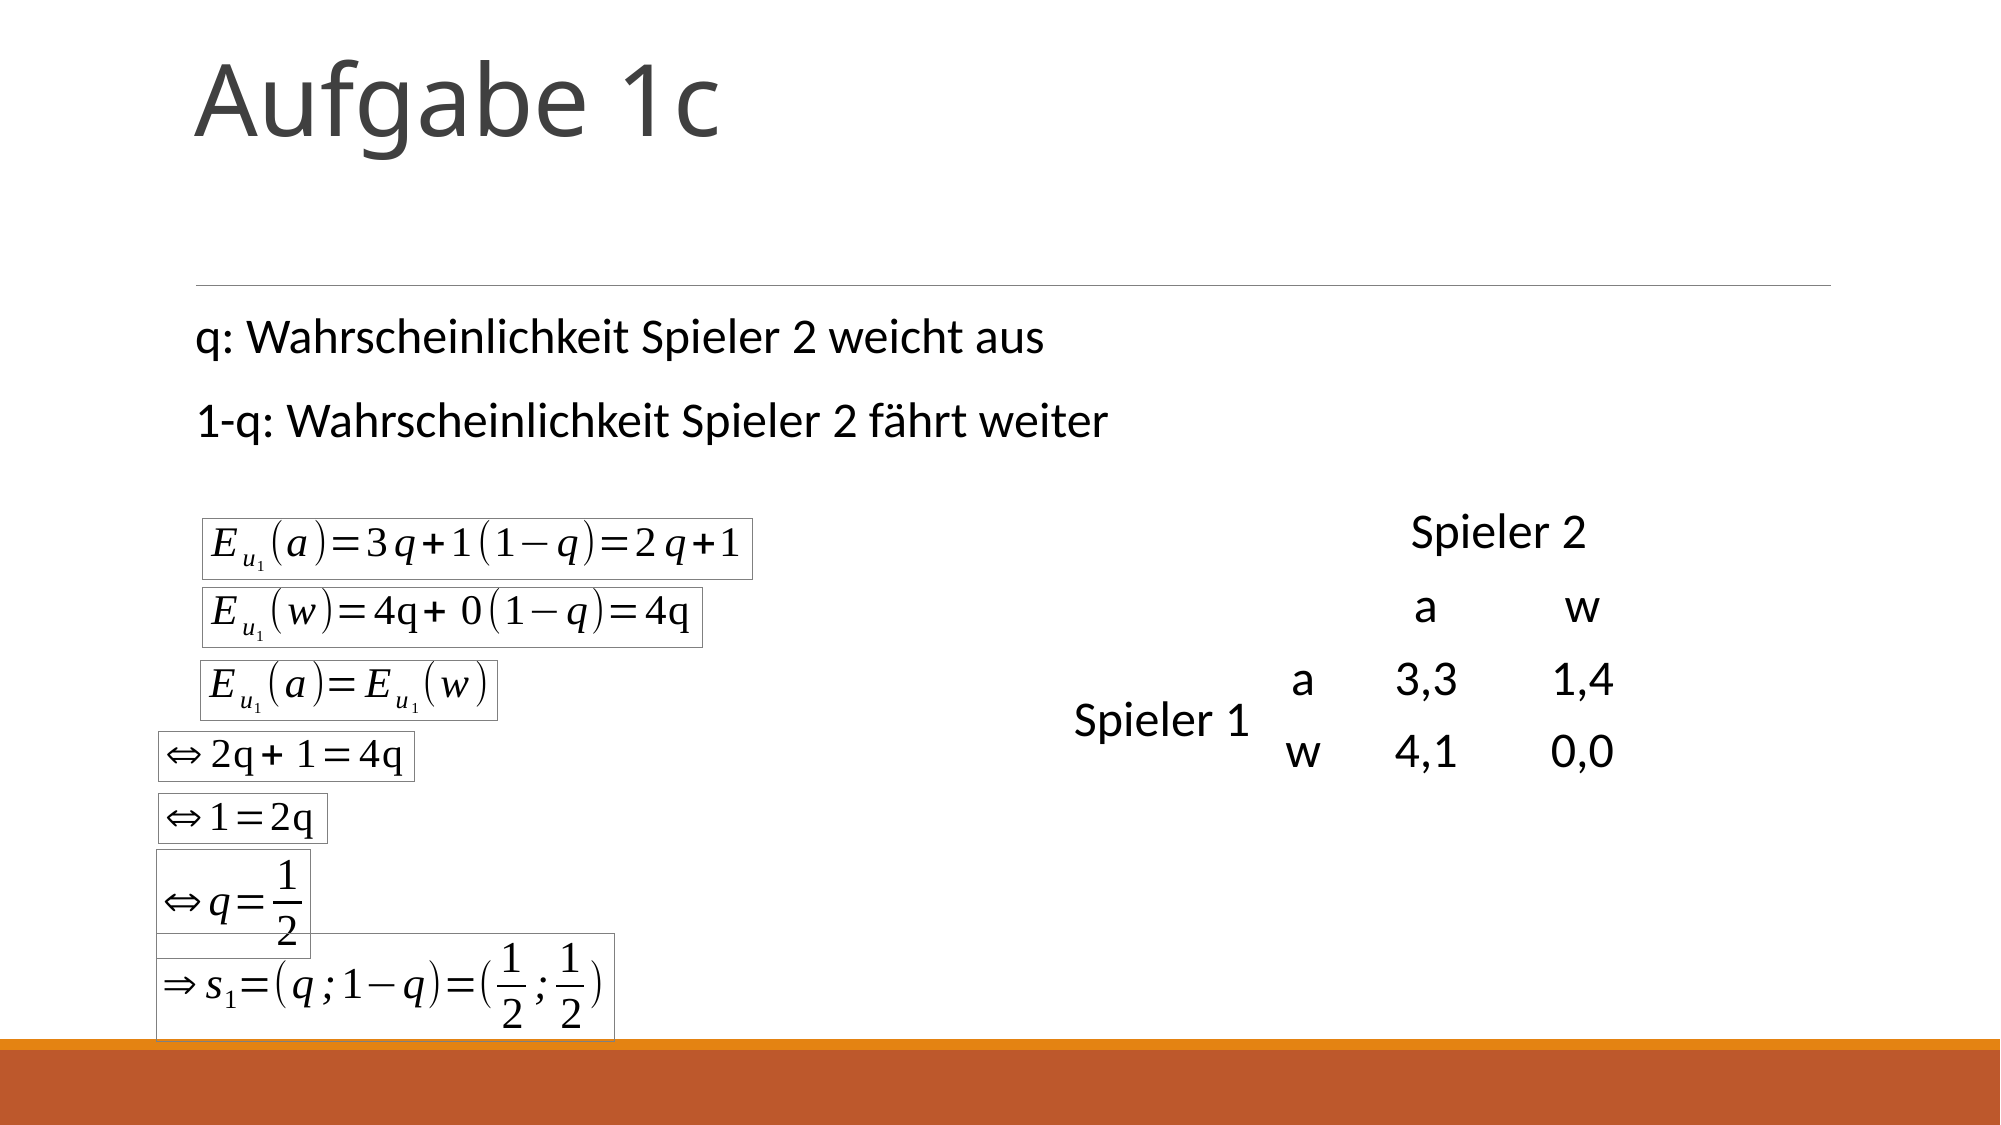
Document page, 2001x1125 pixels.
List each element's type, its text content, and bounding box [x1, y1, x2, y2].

picture [158, 793, 328, 844]
title Aufgabe 1c [179, 47, 1830, 286]
table_header Spieler 2 [1343, 505, 1655, 578]
picture [202, 587, 703, 648]
picture [202, 518, 753, 580]
table_cell 3,3 [1343, 651, 1509, 724]
table_cell Spieler 1 [1068, 651, 1264, 797]
table_cell 4,1 [1343, 724, 1509, 797]
picture [200, 660, 498, 721]
chart [203, 588, 704, 650]
chart [200, 661, 500, 724]
table_cell a [1343, 578, 1509, 651]
table_header [1068, 505, 1343, 651]
chart [156, 933, 617, 1043]
chart [203, 519, 754, 582]
text_box q: Wahrscheinlichkeit Spieler 2 weicht aus 1-q: Wahrscheinlichkeit Spieler 2 fährt weiter [180, 302, 1831, 963]
chart [159, 732, 417, 784]
picture [156, 849, 615, 1042]
table_cell w [1509, 578, 1655, 651]
table_cell 1,4 [1509, 651, 1655, 724]
table_cell 0,0 [1509, 724, 1655, 797]
picture [158, 731, 415, 782]
chart [159, 795, 329, 847]
table_cell w [1264, 724, 1343, 797]
table_cell a [1264, 651, 1343, 724]
